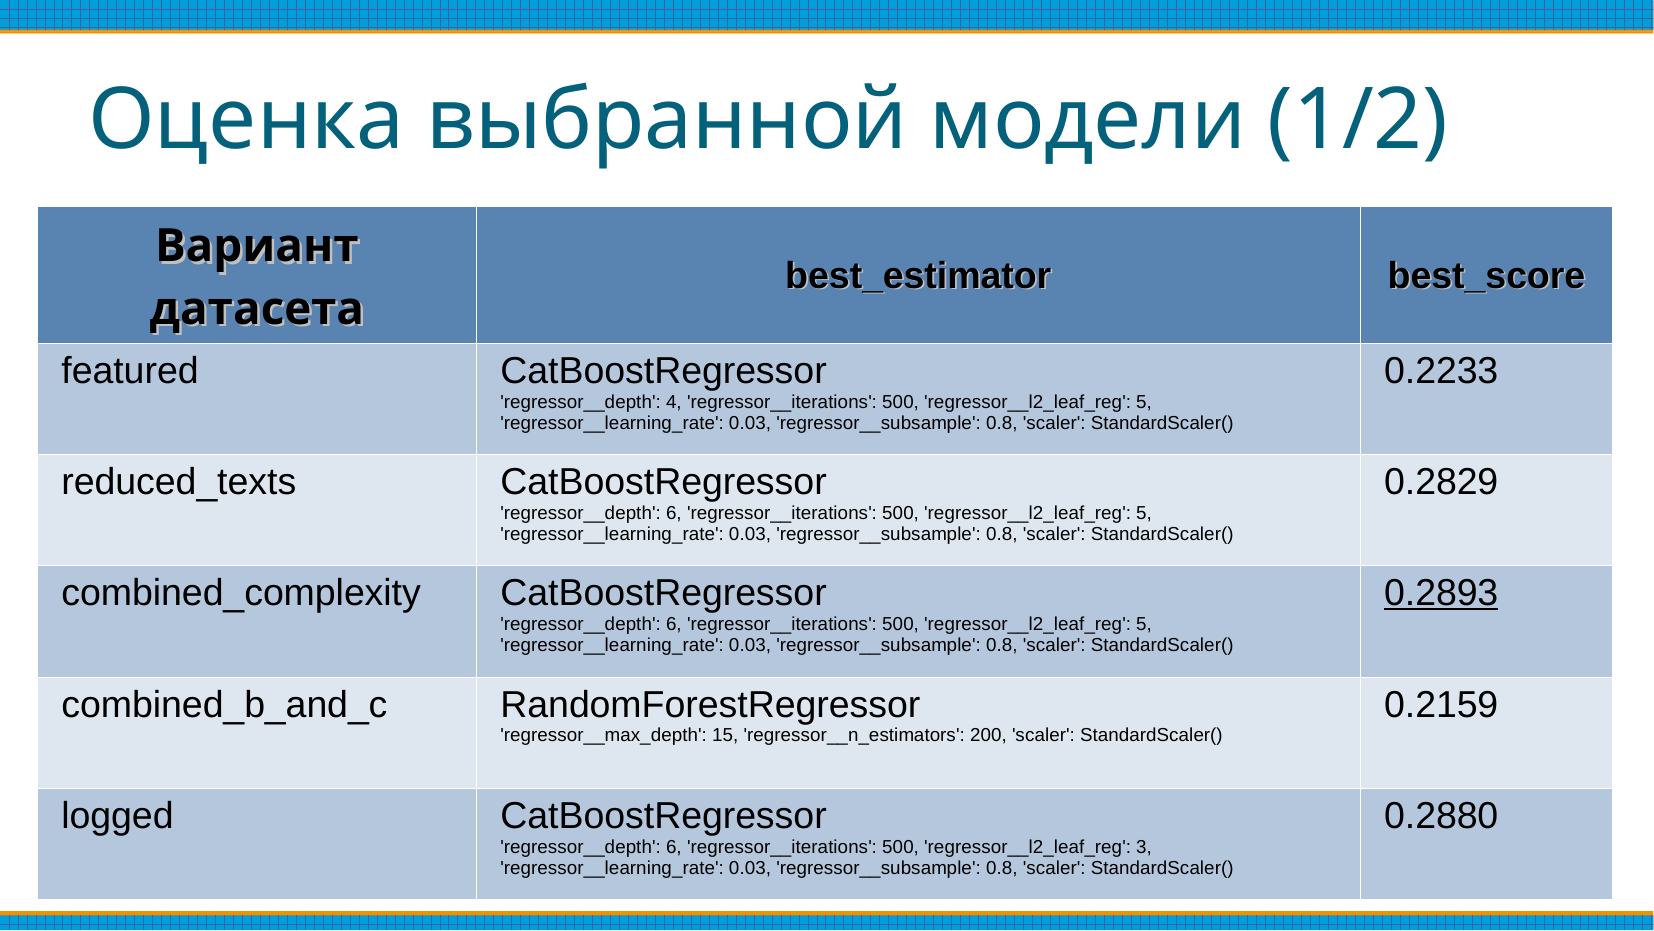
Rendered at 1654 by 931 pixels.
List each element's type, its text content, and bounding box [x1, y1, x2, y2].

table_cell CatBoostRegressor 'regressor__depth': 6, 'regressor__iterations': 500, 'regressor__l2_leaf_reg': 5, 'regressor__learning_rate': 0.03, 'regressor__subsample': 0.8, 'scaler': StandardScaler() [477, 455, 1360, 565]
table_header best_score [1361, 207, 1612, 343]
table_cell 0.2233 [1361, 344, 1612, 454]
table_cell combined_complexity [38, 566, 476, 677]
table_cell RandomForestRegressor 'regressor__max_depth': 15, 'regressor__n_estimators': 200, 'scaler': StandardScaler() [477, 678, 1360, 788]
table_cell 0.2893 [1361, 566, 1612, 677]
table_header Вариант датасета [38, 207, 476, 343]
table_cell 0.2829 [1361, 455, 1612, 565]
table_cell 0.2159 [1361, 678, 1612, 788]
table_cell 0.2880 [1361, 789, 1612, 899]
title Оценка выбранной модели (1/2) [88, 44, 1565, 188]
table_cell logged [38, 789, 476, 899]
table_cell featured [38, 344, 476, 454]
table_header best_estimator [477, 207, 1360, 343]
table_cell reduced_texts [38, 455, 476, 565]
table_cell CatBoostRegressor 'regressor__depth': 6, 'regressor__iterations': 500, 'regressor__l2_leaf_reg': 3, 'regressor__learning_rate': 0.03, 'regressor__subsample': 0.8, 'scaler': StandardScaler() [477, 789, 1360, 899]
table_cell CatBoostRegressor 'regressor__depth': 6, 'regressor__iterations': 500, 'regressor__l2_leaf_reg': 5, 'regressor__learning_rate': 0.03, 'regressor__subsample': 0.8, 'scaler': StandardScaler() [477, 566, 1360, 677]
table_cell CatBoostRegressor 'regressor__depth': 4, 'regressor__iterations': 500, 'regressor__l2_leaf_reg': 5, 'regressor__learning_rate': 0.03, 'regressor__subsample': 0.8, 'scaler': StandardScaler() [477, 344, 1360, 454]
table_cell combined_b_and_c [38, 678, 476, 788]
